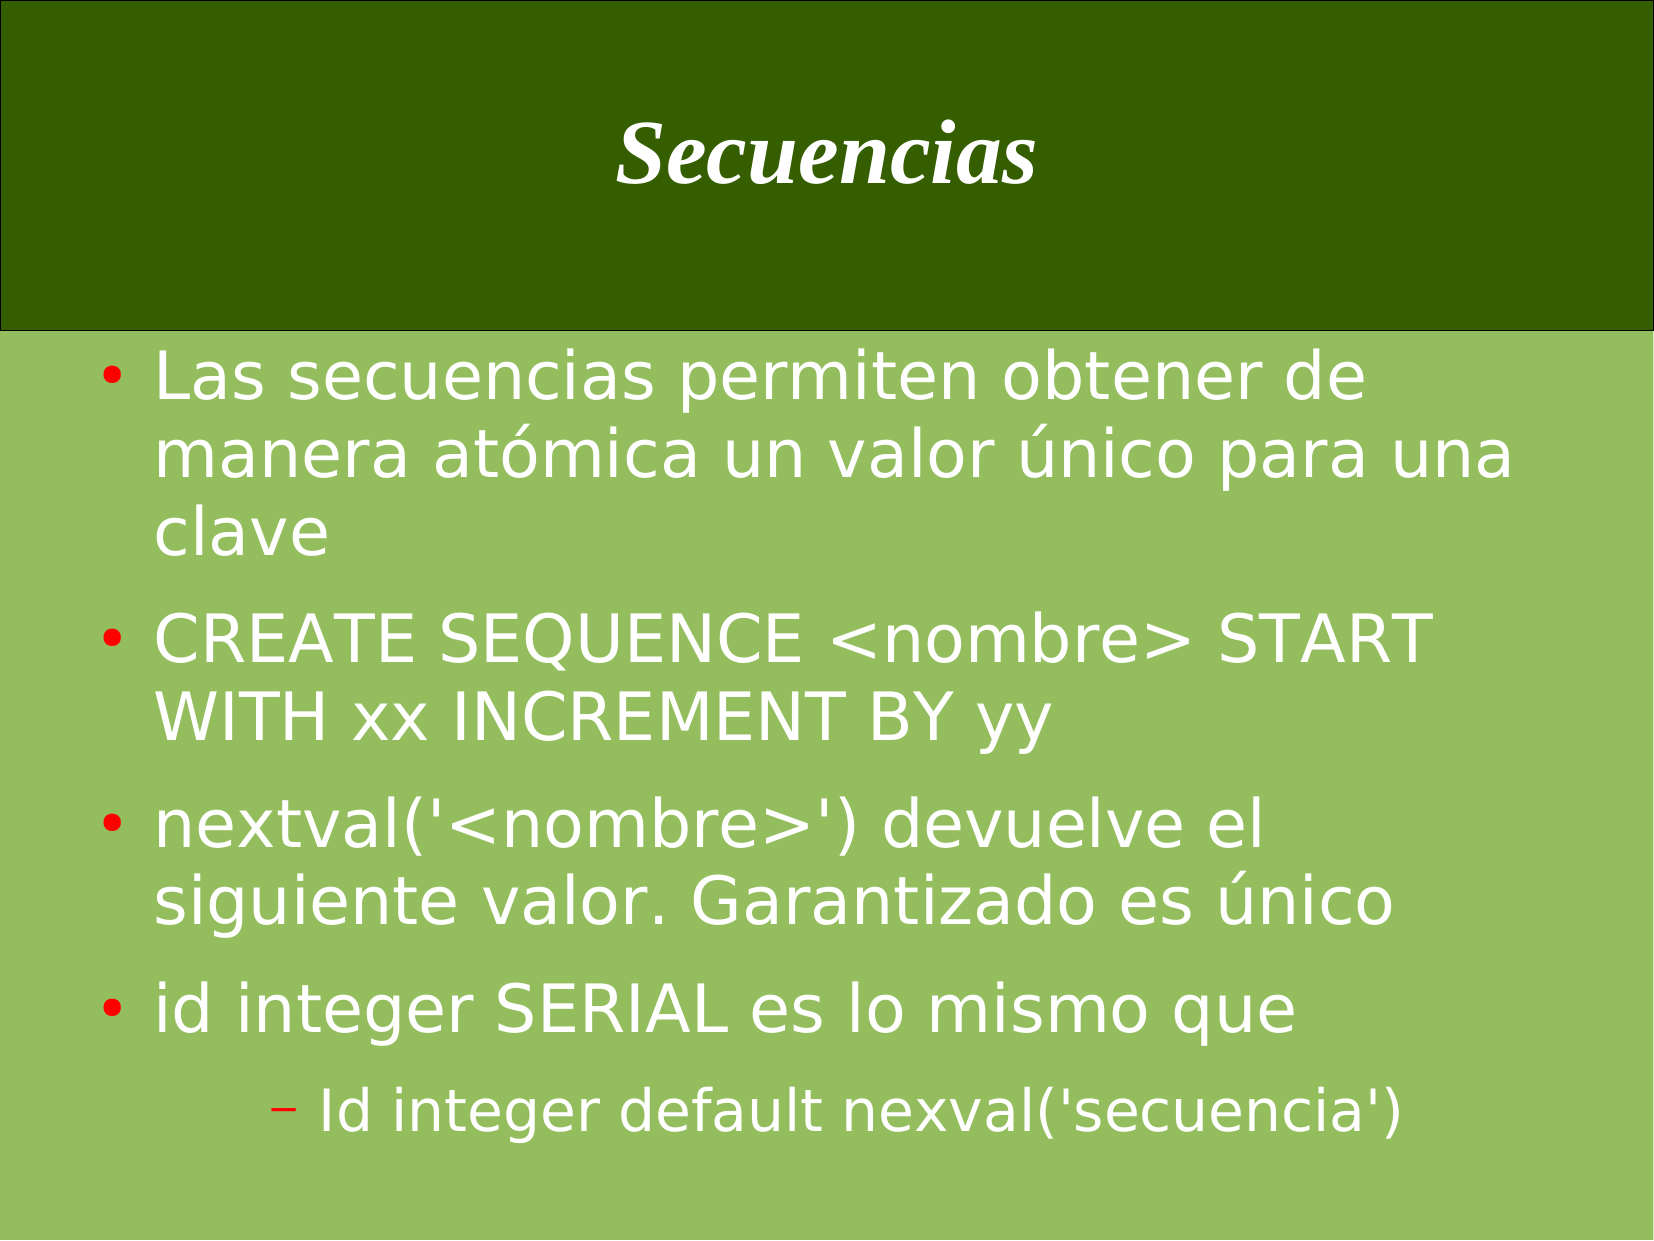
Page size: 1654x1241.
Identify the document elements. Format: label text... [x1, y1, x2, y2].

title Secuencias [82, 49, 1571, 257]
list Las secuencias permiten obtener de manera atómica un valor único para una clave CREATE SEQUENCE <nombre> START WITH xx INCREMENT BY yy nextval('<nombre>') devuelve el siguiente valor. Garantizado es único id integer SERIAL es lo mismo que Id integer default nexval('secuencia') [82, 337, 1571, 1146]
